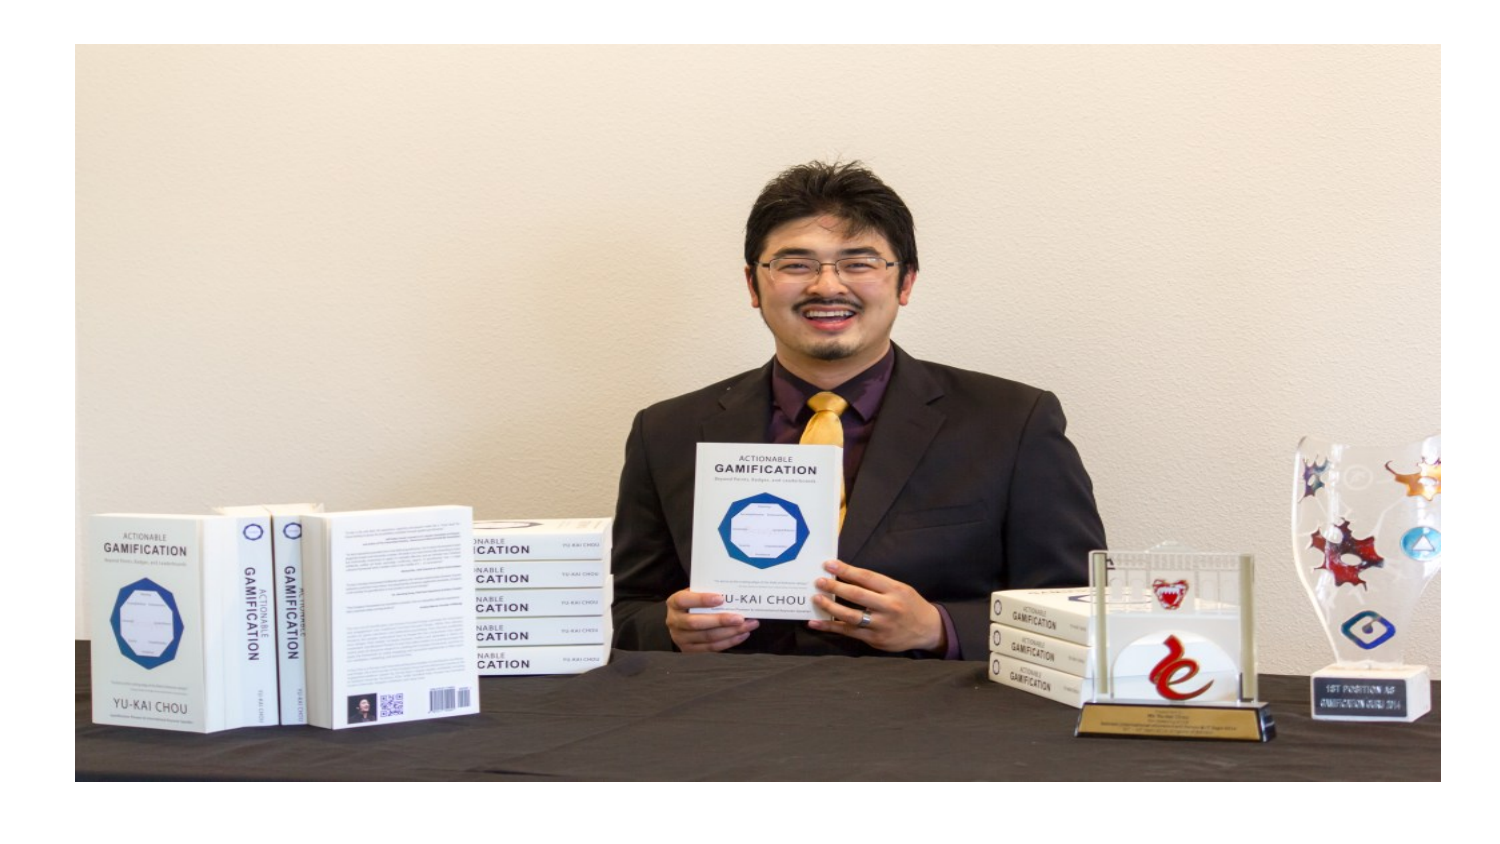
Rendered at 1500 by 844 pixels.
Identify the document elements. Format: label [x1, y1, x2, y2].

picture [75, 44, 1441, 782]
